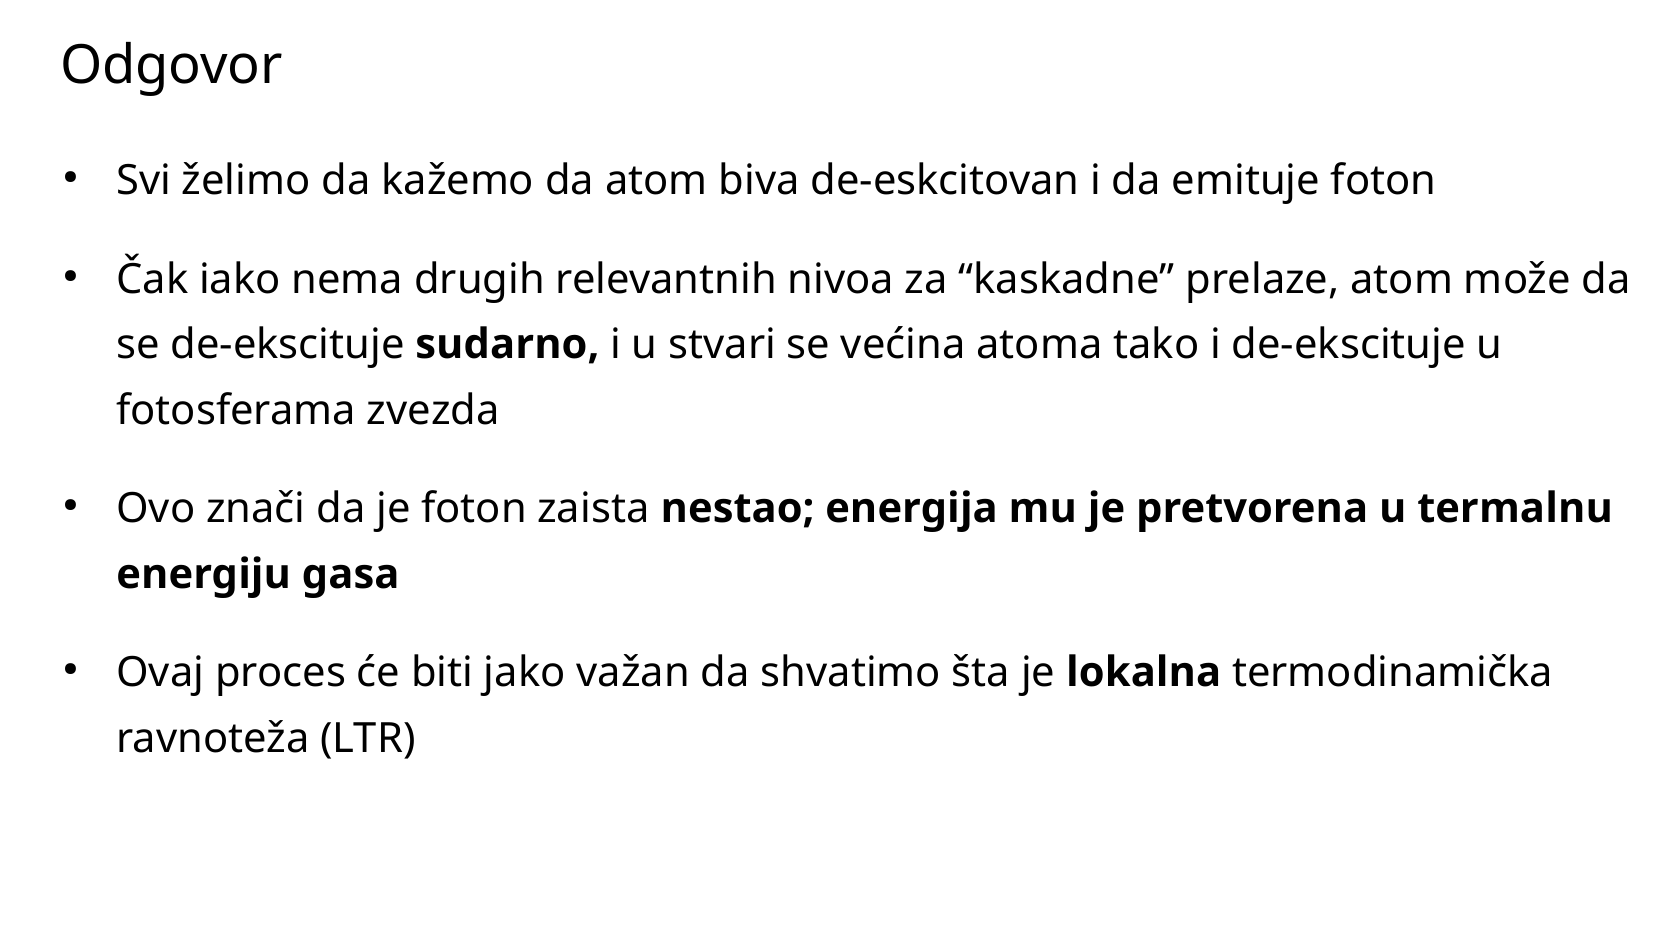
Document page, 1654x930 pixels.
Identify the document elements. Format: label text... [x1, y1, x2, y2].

title Odgovor [59, 13, 1648, 113]
list Svi želimo da kažemo da atom biva de-eskcitovan i da emituje foton Čak iako nema drugih relevantnih nivoa za “kaskadne” prelaze, atom može da se de-ekscituje sudarno, i u stvari se većina atoma tako i de-ekscituje u fotosferama zvezda Ovo znači da je foton zaista nestao; energija mu je pretvorena u termalnu energiju gasa Ovaj proces će biti jako važan da shvatimo šta je lokalna termodinamička ravnoteža (LTR) [45, 149, 1635, 880]
